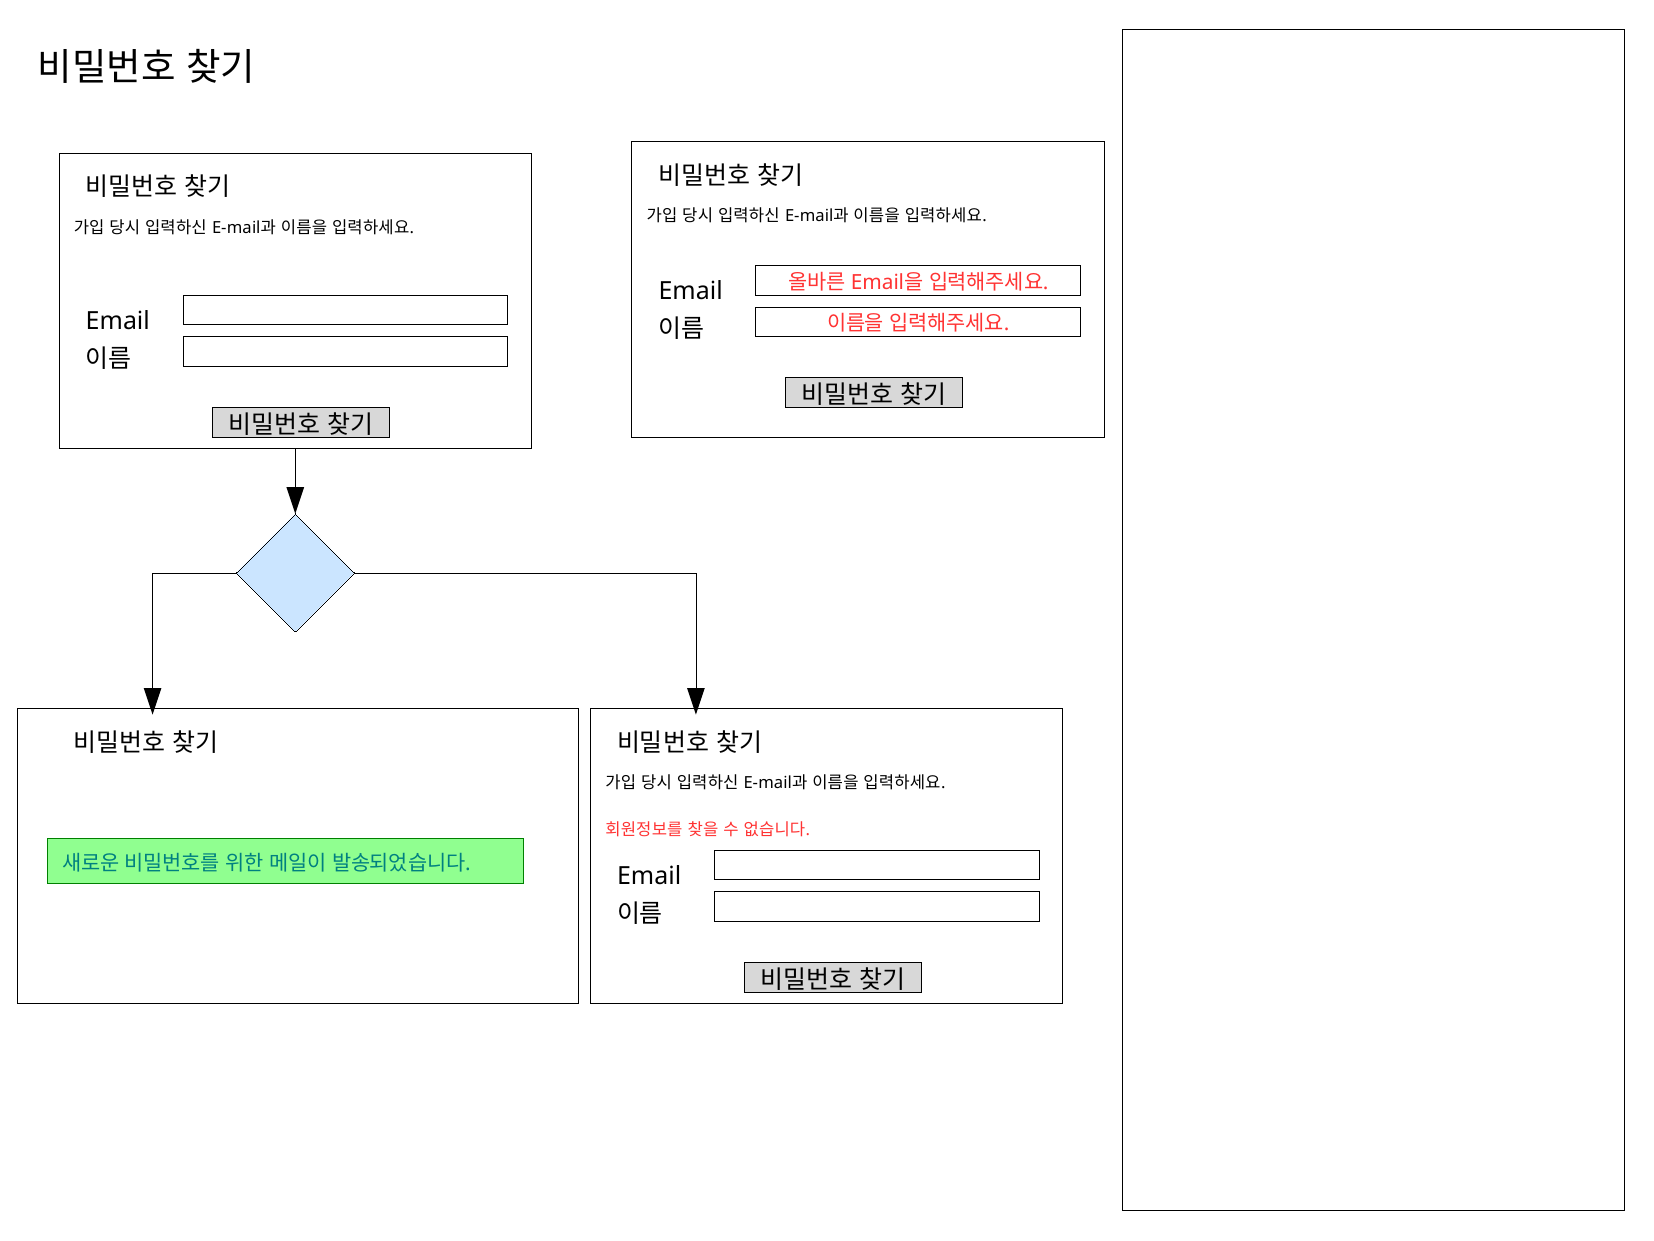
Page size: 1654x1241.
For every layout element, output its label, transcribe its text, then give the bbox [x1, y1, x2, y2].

text_box 비밀번호 찾기 [70, 159, 259, 205]
text_box [590, 708, 1063, 1004]
text_box 비밀번호 찾기 [59, 714, 247, 760]
text_box 비밀번호 찾기 [744, 962, 922, 993]
text_box [236, 514, 355, 632]
text_box Email [602, 850, 693, 896]
text_box Email [643, 265, 734, 311]
text_box 가입 당시 입력하신 E-mail과 이름을 입력하세요. [59, 206, 448, 243]
text_box [631, 141, 1105, 438]
text_box Email [70, 295, 161, 341]
text_box 가입 당시 입력하신 E-mail과 이름을 입력하세요. [590, 761, 979, 798]
text_box 이름 [643, 301, 724, 347]
text_box 비밀번호 찾기 [643, 147, 831, 193]
text_box 비밀번호 찾기 [785, 377, 963, 408]
text_box 비밀번호 찾기 [212, 407, 390, 438]
text_box 가입 당시 입력하신 E-mail과 이름을 입력하세요. [631, 194, 1021, 231]
text_box [17, 708, 579, 1004]
text_box 회원정보를 찾을 수 없습니다. [590, 809, 842, 845]
text_box [1122, 29, 1625, 1211]
text_box 이름 [70, 330, 151, 376]
text_box 이름 [602, 885, 683, 931]
text_box 비밀번호 찾기 [22, 29, 289, 90]
text_box 이름을 입력해주세요. [755, 307, 1081, 337]
text_box 새로운 비밀번호를 위한 메일이 발송되었습니다. [47, 838, 524, 879]
text_box 올바른 Email을 입력해주세요. [755, 265, 1081, 296]
text_box 비밀번호 찾기 [602, 714, 790, 760]
text_box [59, 153, 532, 449]
